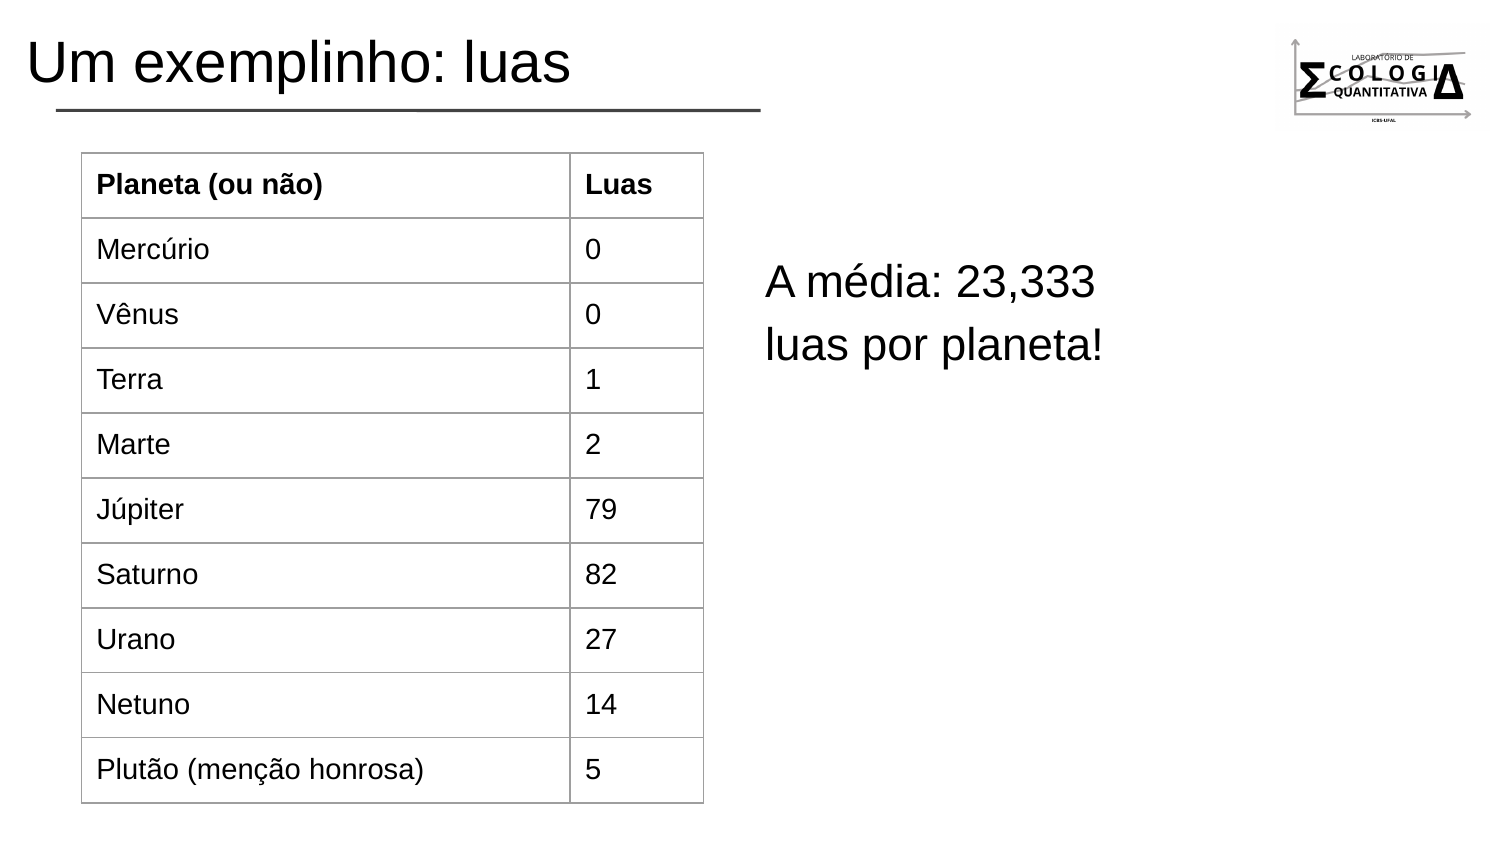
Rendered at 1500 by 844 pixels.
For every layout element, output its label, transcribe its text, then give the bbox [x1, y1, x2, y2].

table_cell 14 [571, 673, 703, 737]
table_cell 79 [571, 479, 703, 542]
table_cell 82 [571, 544, 703, 607]
text_box A média: 23,333 luas por planeta! [749, 228, 1201, 433]
table_cell Terra [82, 349, 569, 412]
table_cell 27 [571, 609, 703, 672]
text_box Um exemplinho: luas [11, 9, 1301, 117]
table_cell Saturno [82, 544, 569, 607]
table_cell 0 [571, 219, 703, 282]
table_cell 0 [571, 284, 703, 347]
table_header Luas [571, 154, 703, 217]
table_cell Plutão (menção honrosa) [82, 738, 569, 802]
table_cell 5 [571, 738, 703, 802]
picture [1275, 23, 1490, 131]
table_cell Vênus [82, 284, 569, 347]
table_cell Marte [82, 414, 569, 477]
table_cell 1 [571, 349, 703, 412]
table_header Planeta (ou não) [82, 154, 569, 217]
table_cell Júpiter [82, 479, 569, 542]
table_cell Mercúrio [82, 219, 569, 282]
table_cell Netuno [82, 673, 569, 737]
table_cell 2 [571, 414, 703, 477]
table_cell Urano [82, 609, 569, 672]
